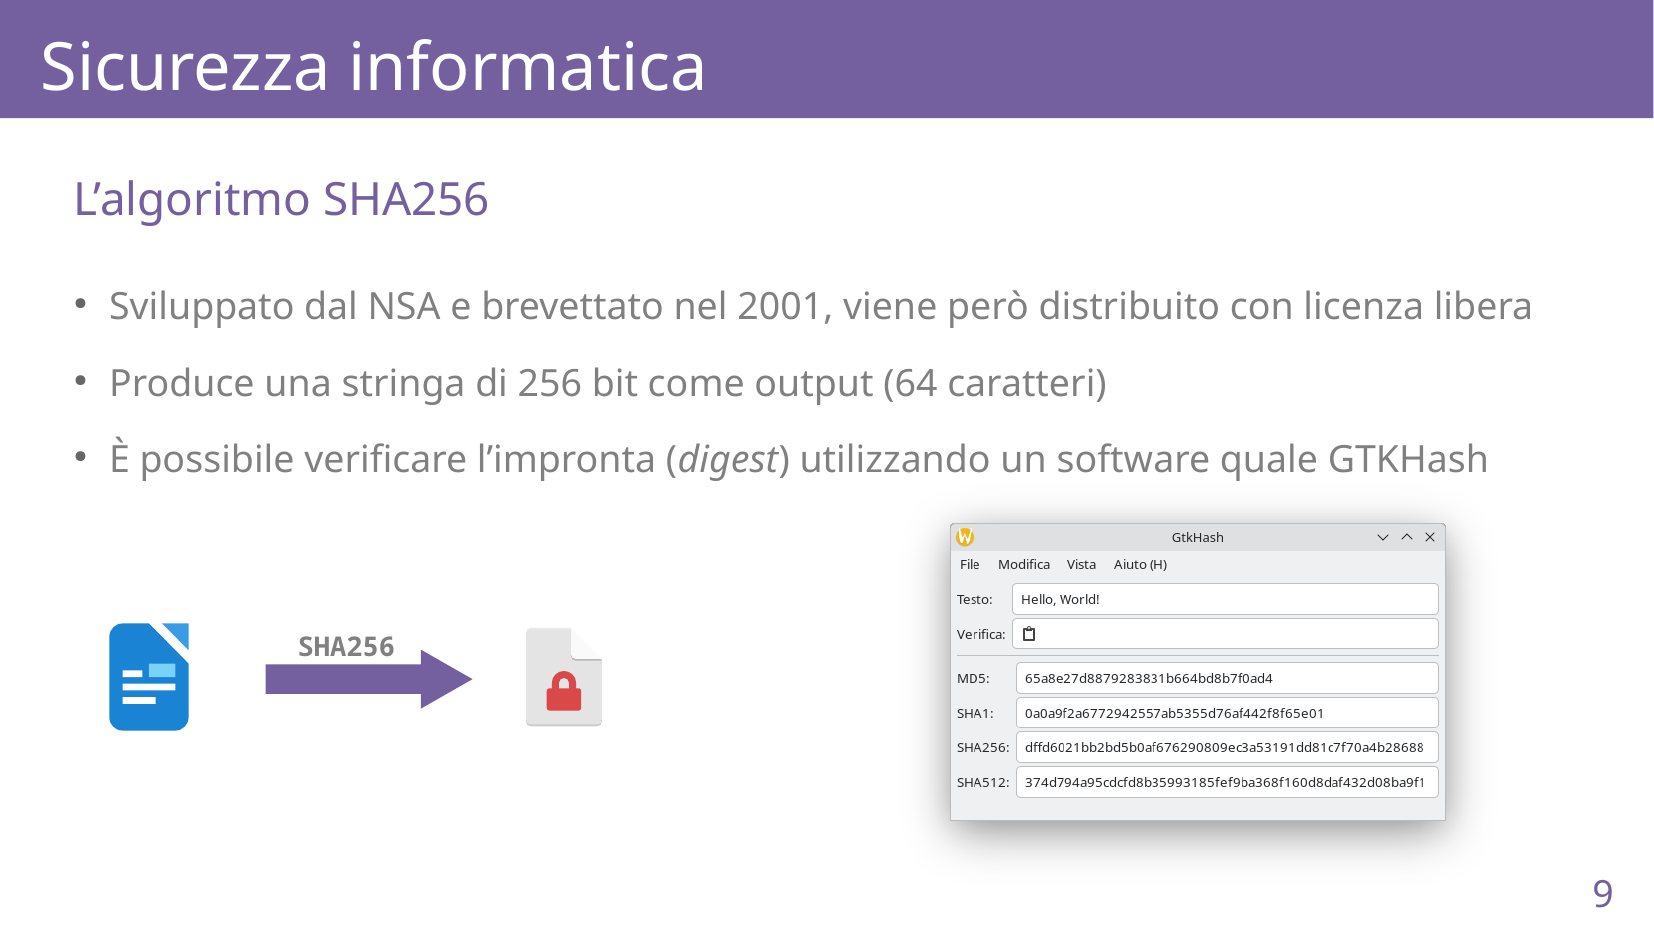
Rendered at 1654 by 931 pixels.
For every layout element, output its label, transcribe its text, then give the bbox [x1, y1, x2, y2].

text_box [0, 0, 1654, 119]
text_box Sicurezza informatica [25, 11, 942, 107]
text_box <numero> [1510, 860, 1654, 931]
text_box SHA256 [282, 620, 473, 680]
picture [885, 470, 1511, 898]
picture [92, 620, 206, 734]
text_box [265, 664, 471, 709]
picture [507, 620, 621, 733]
text_box Sviluppato dal NSA e brevettato nel 2001, viene però distribuito con licenza libera Produce una stringa di 256 bit come output (64 caratteri) È possibile verificare l’impronta (digest) utilizzando un software quale GTKHash [59, 246, 1599, 599]
text_box L’algoritmo SHA256 [59, 158, 1107, 229]
